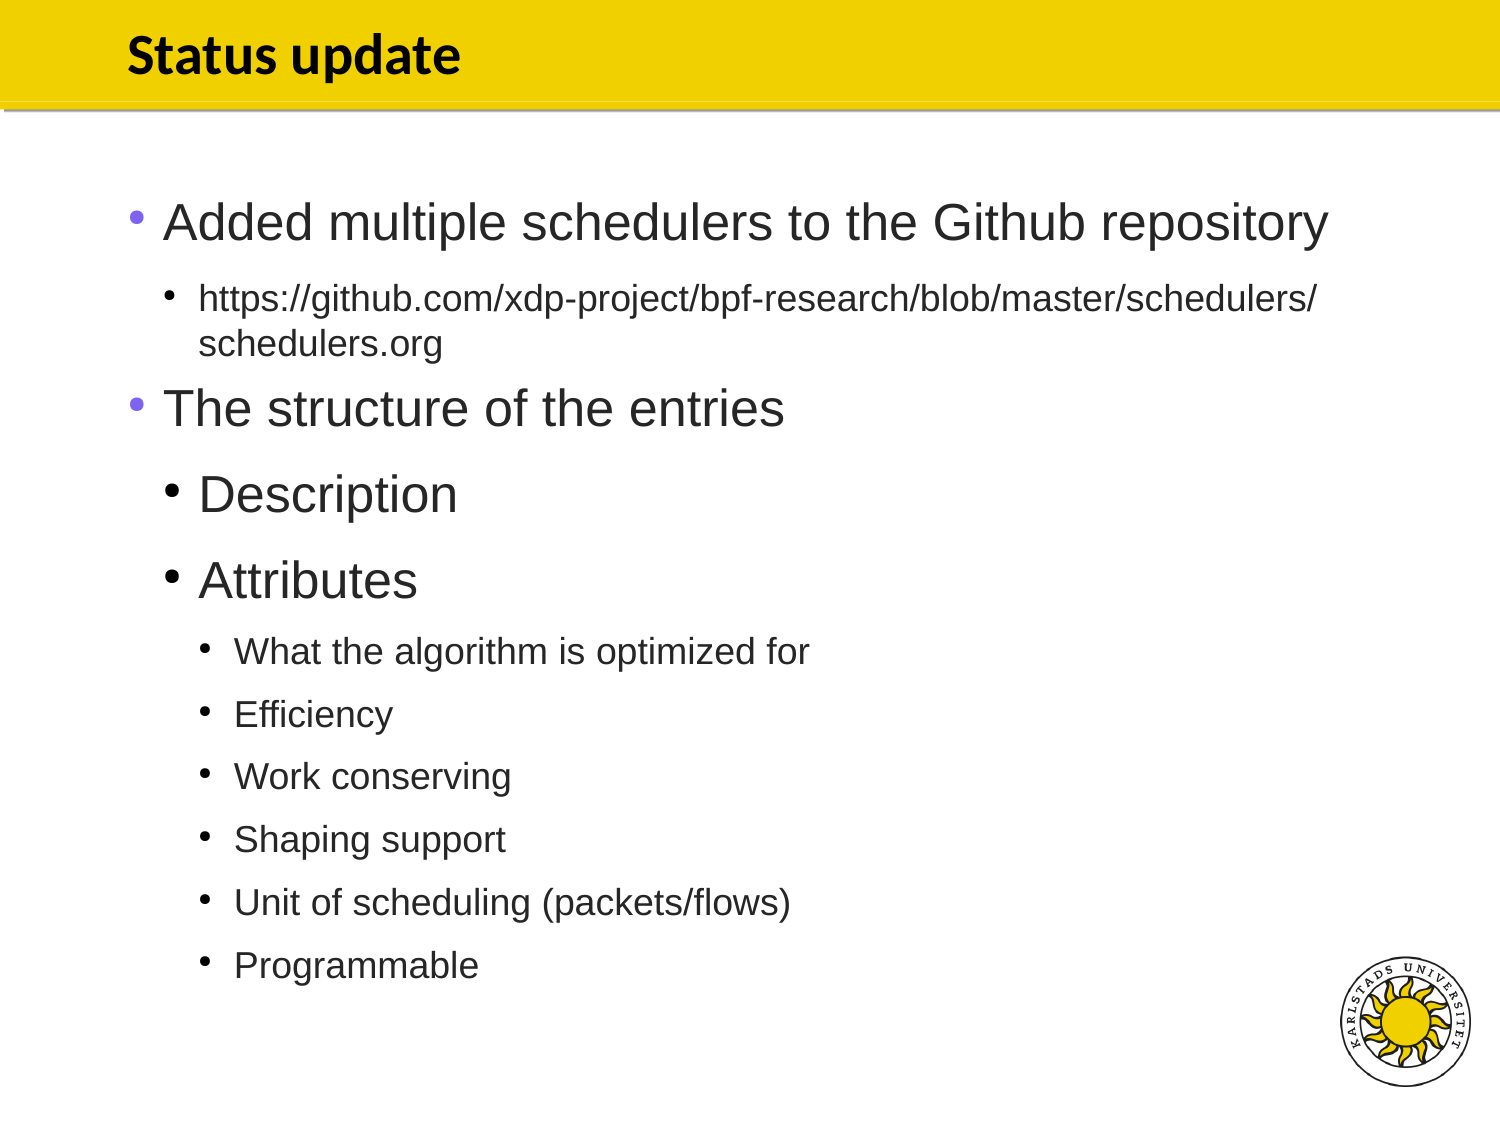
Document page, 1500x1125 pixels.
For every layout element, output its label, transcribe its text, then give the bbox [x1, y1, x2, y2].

list Added multiple schedulers to the Github repository https://github.com/xdp-project/bpf-research/blob/master/schedulers/schedulers.org The structure of the entries Description Attributes What the algorithm is optimized for Efficiency Work conserving Shaping support Unit of scheduling (packets/flows) Programmable [112, 107, 1441, 911]
title Status update [112, 0, 1388, 102]
picture [1340, 948, 1471, 1095]
